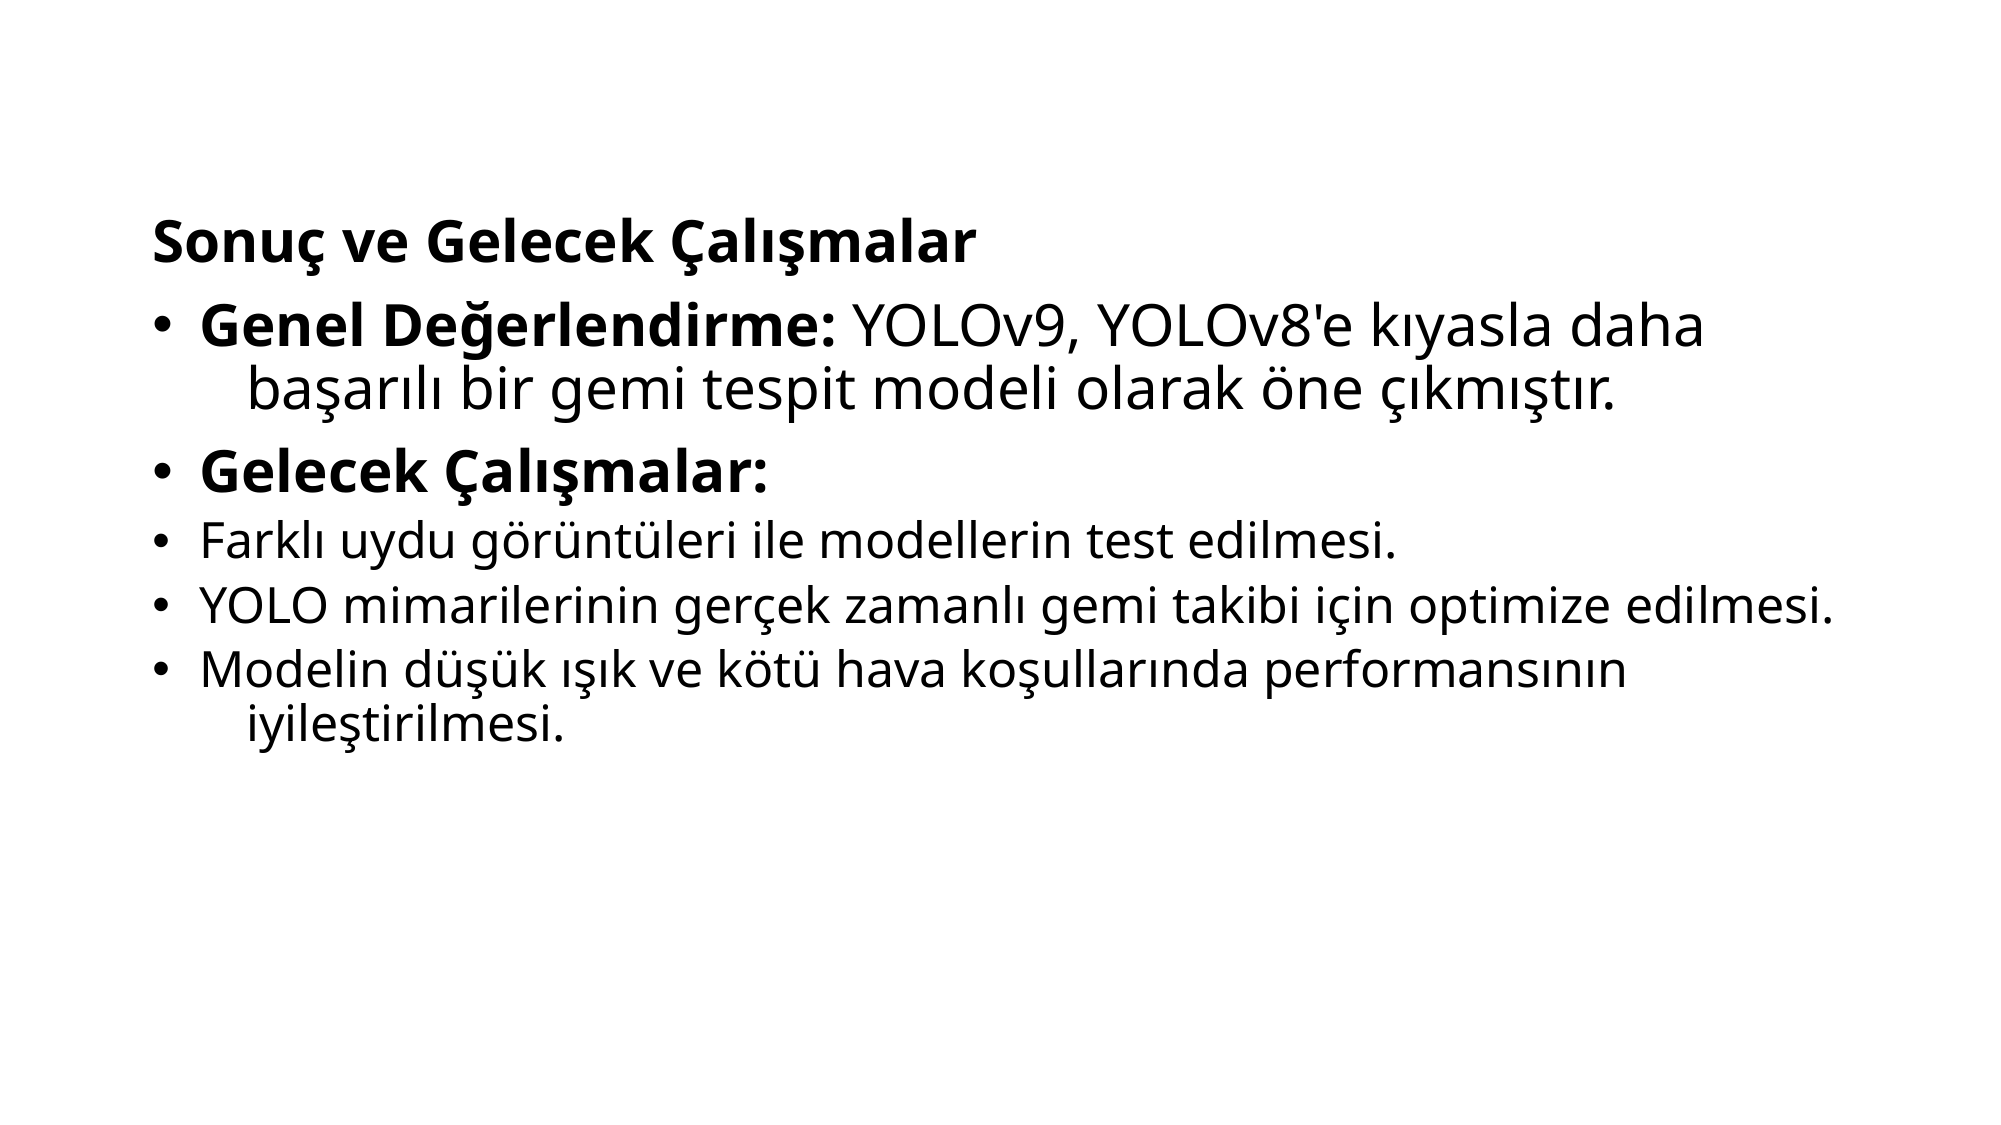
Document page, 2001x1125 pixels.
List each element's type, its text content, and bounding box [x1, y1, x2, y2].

list Sonuç ve Gelecek Çalışmalar Genel Değerlendirme: YOLOv9, YOLOv8'e kıyasla daha başarılı bir gemi tespit modeli olarak öne çıkmıştır. Gelecek Çalışmalar: Farklı uydu görüntüleri ile modellerin test edilmesi. YOLO mimarilerinin gerçek zamanlı gemi takibi için optimize edilmesi. Modelin düşük ışık ve kötü hava koşullarında performansının iyileştirilmesi. [137, 204, 1863, 919]
